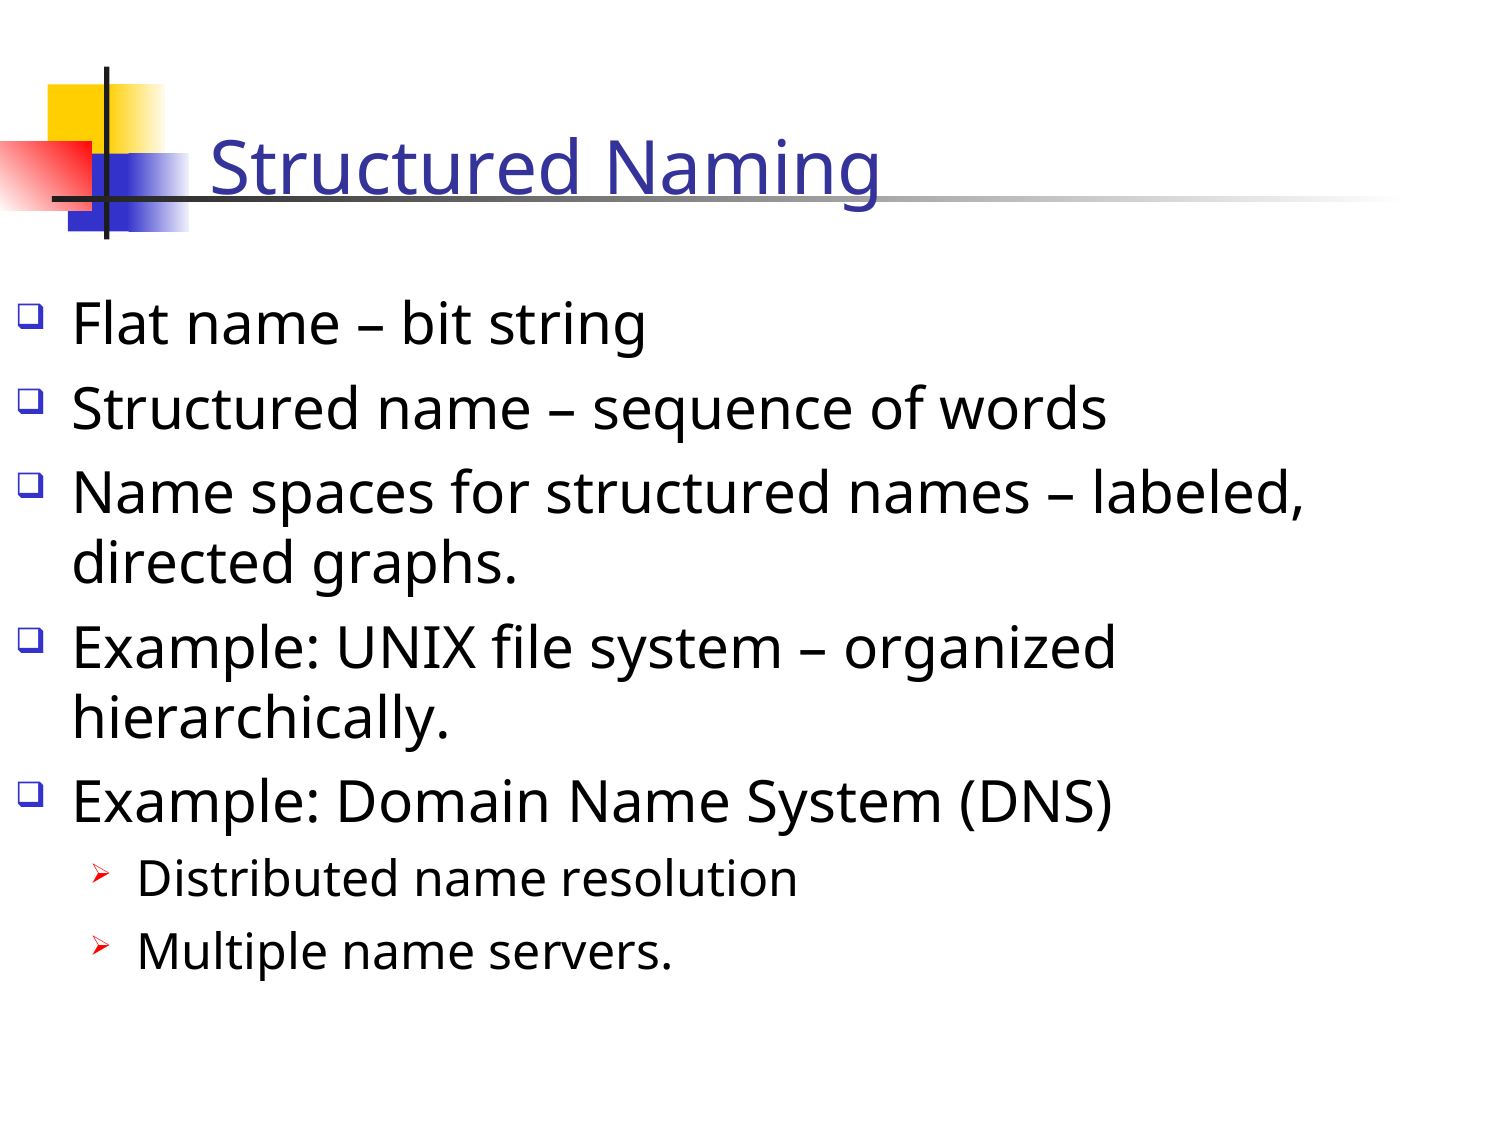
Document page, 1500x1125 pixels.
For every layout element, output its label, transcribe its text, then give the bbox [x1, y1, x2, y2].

text_box Flat name – bit string Structured name – sequence of words Name spaces for structured names – labeled, directed graphs. Example: UNIX file system – organized hierarchically. Example: Domain Name System (DNS) Distributed name resolution Multiple name servers. [0, 278, 1500, 1087]
text_box Structured Naming [194, 79, 1474, 218]
